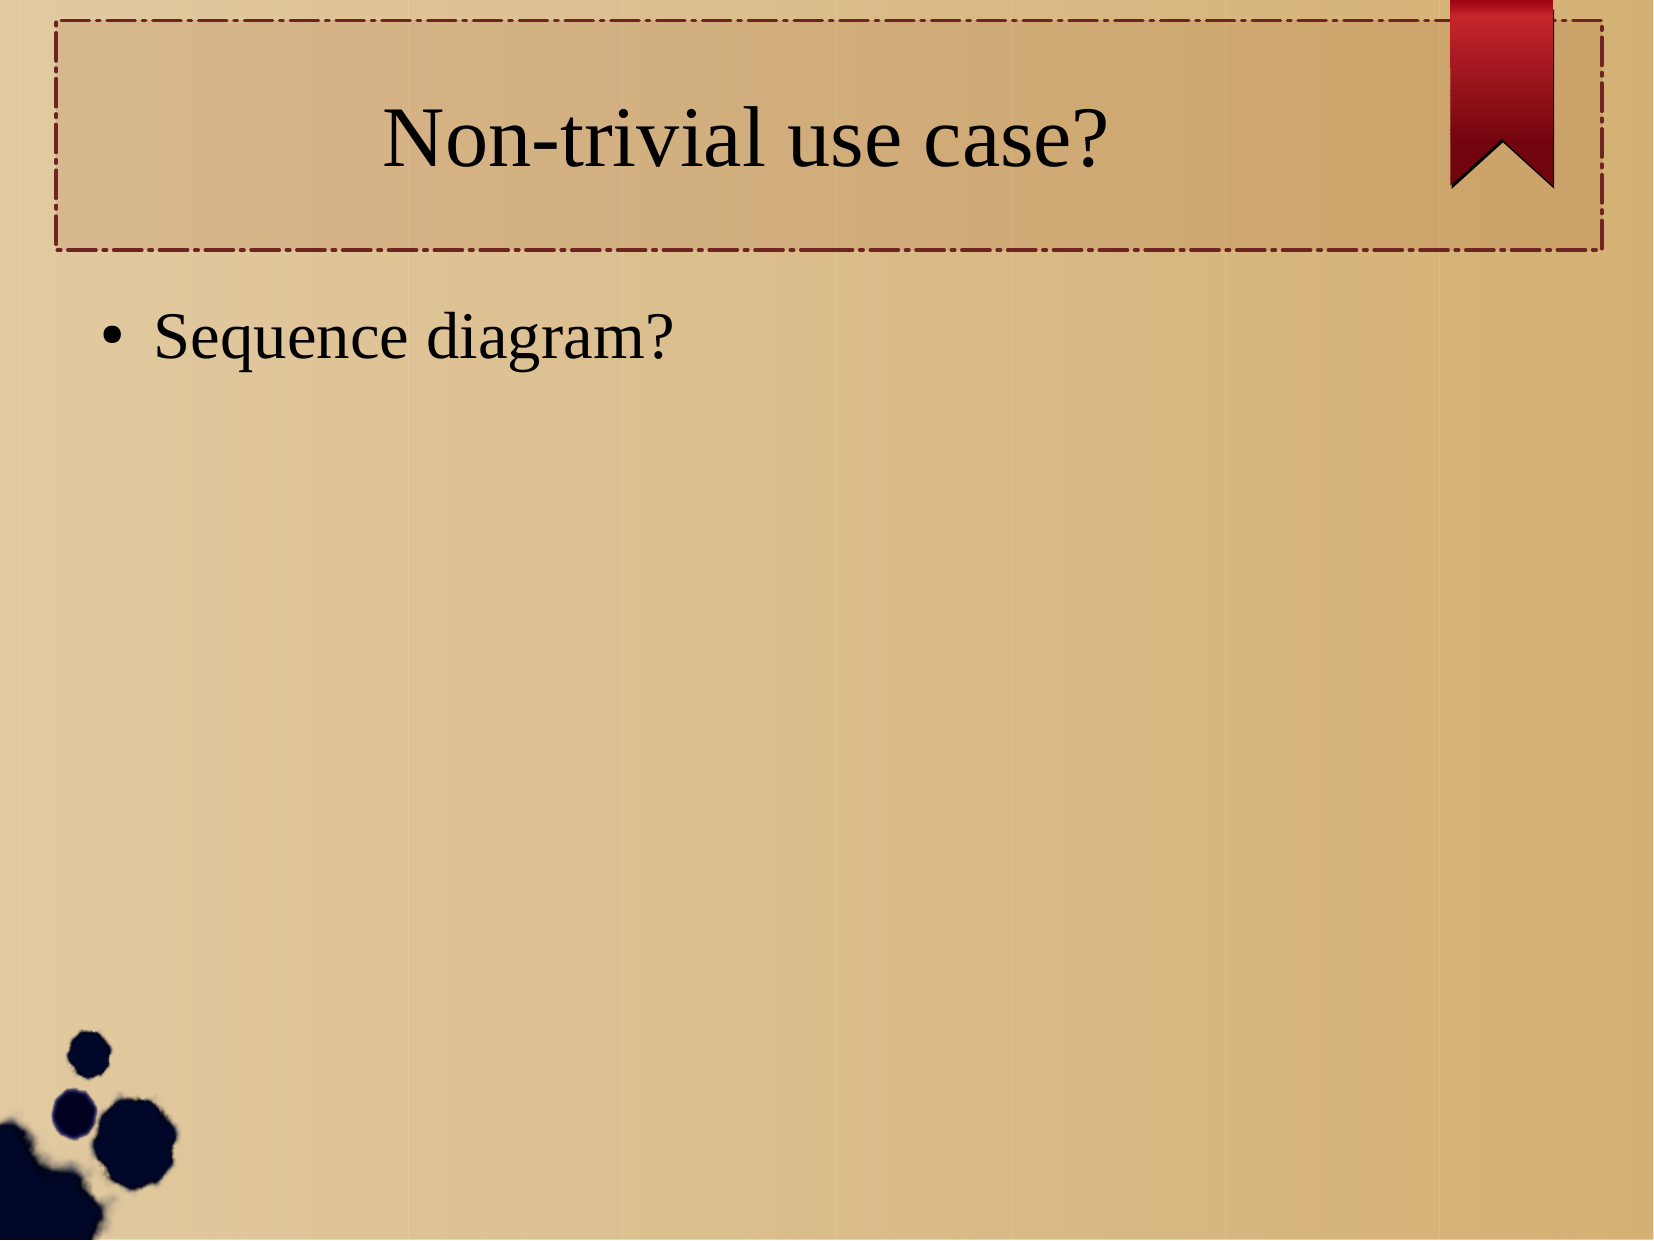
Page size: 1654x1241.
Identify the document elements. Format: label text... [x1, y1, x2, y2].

list Sequence diagram? [82, 299, 1571, 1019]
title Non-trivial use case? [82, 47, 1412, 229]
